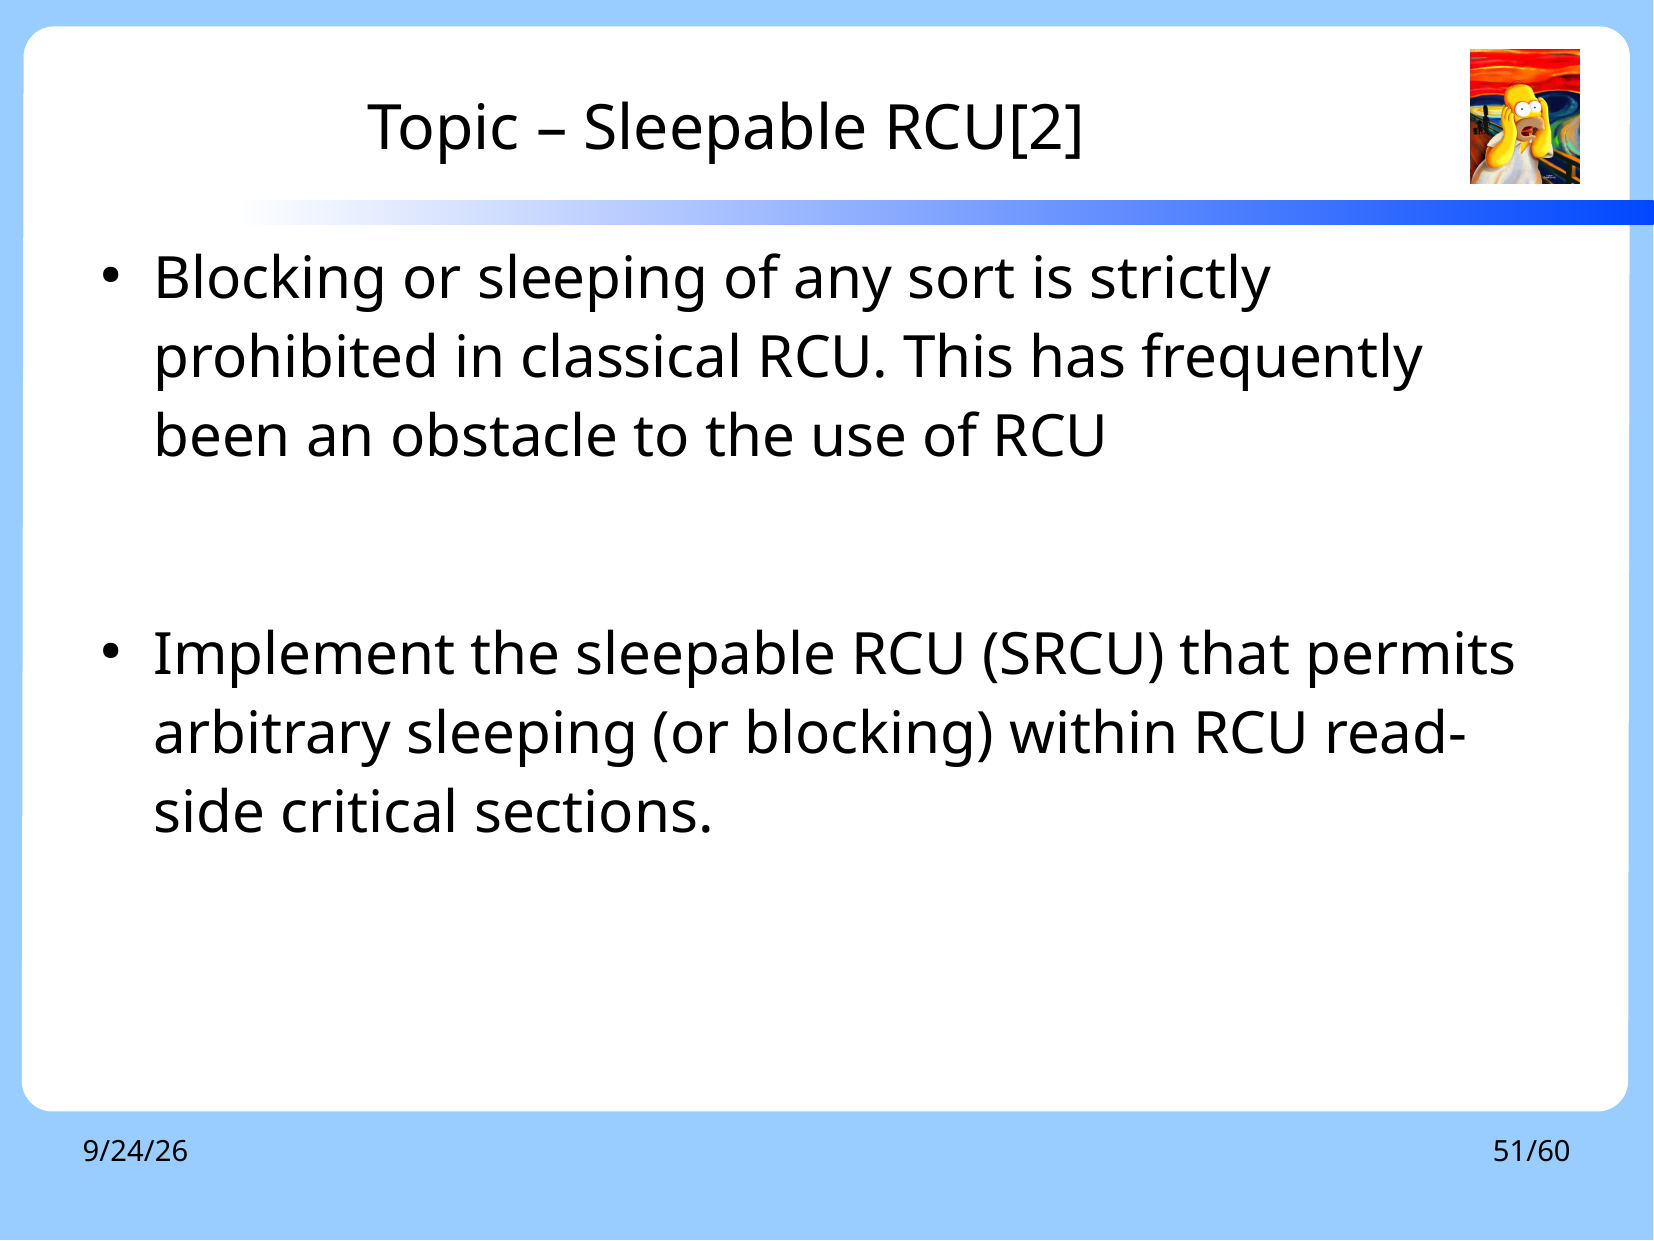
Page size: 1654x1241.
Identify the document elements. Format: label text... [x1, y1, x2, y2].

picture [1470, 49, 1580, 184]
list Blocking or sleeping of any sort is strictly prohibited in classical RCU. This has frequently been an obstacle to the use of RCU Implement the sleepable RCU (SRCU) that permits arbitrary sleeping (or blocking) within RCU read-side critical sections. [82, 236, 1571, 1055]
title Topic – Sleepable RCU[2] [82, 49, 1371, 201]
